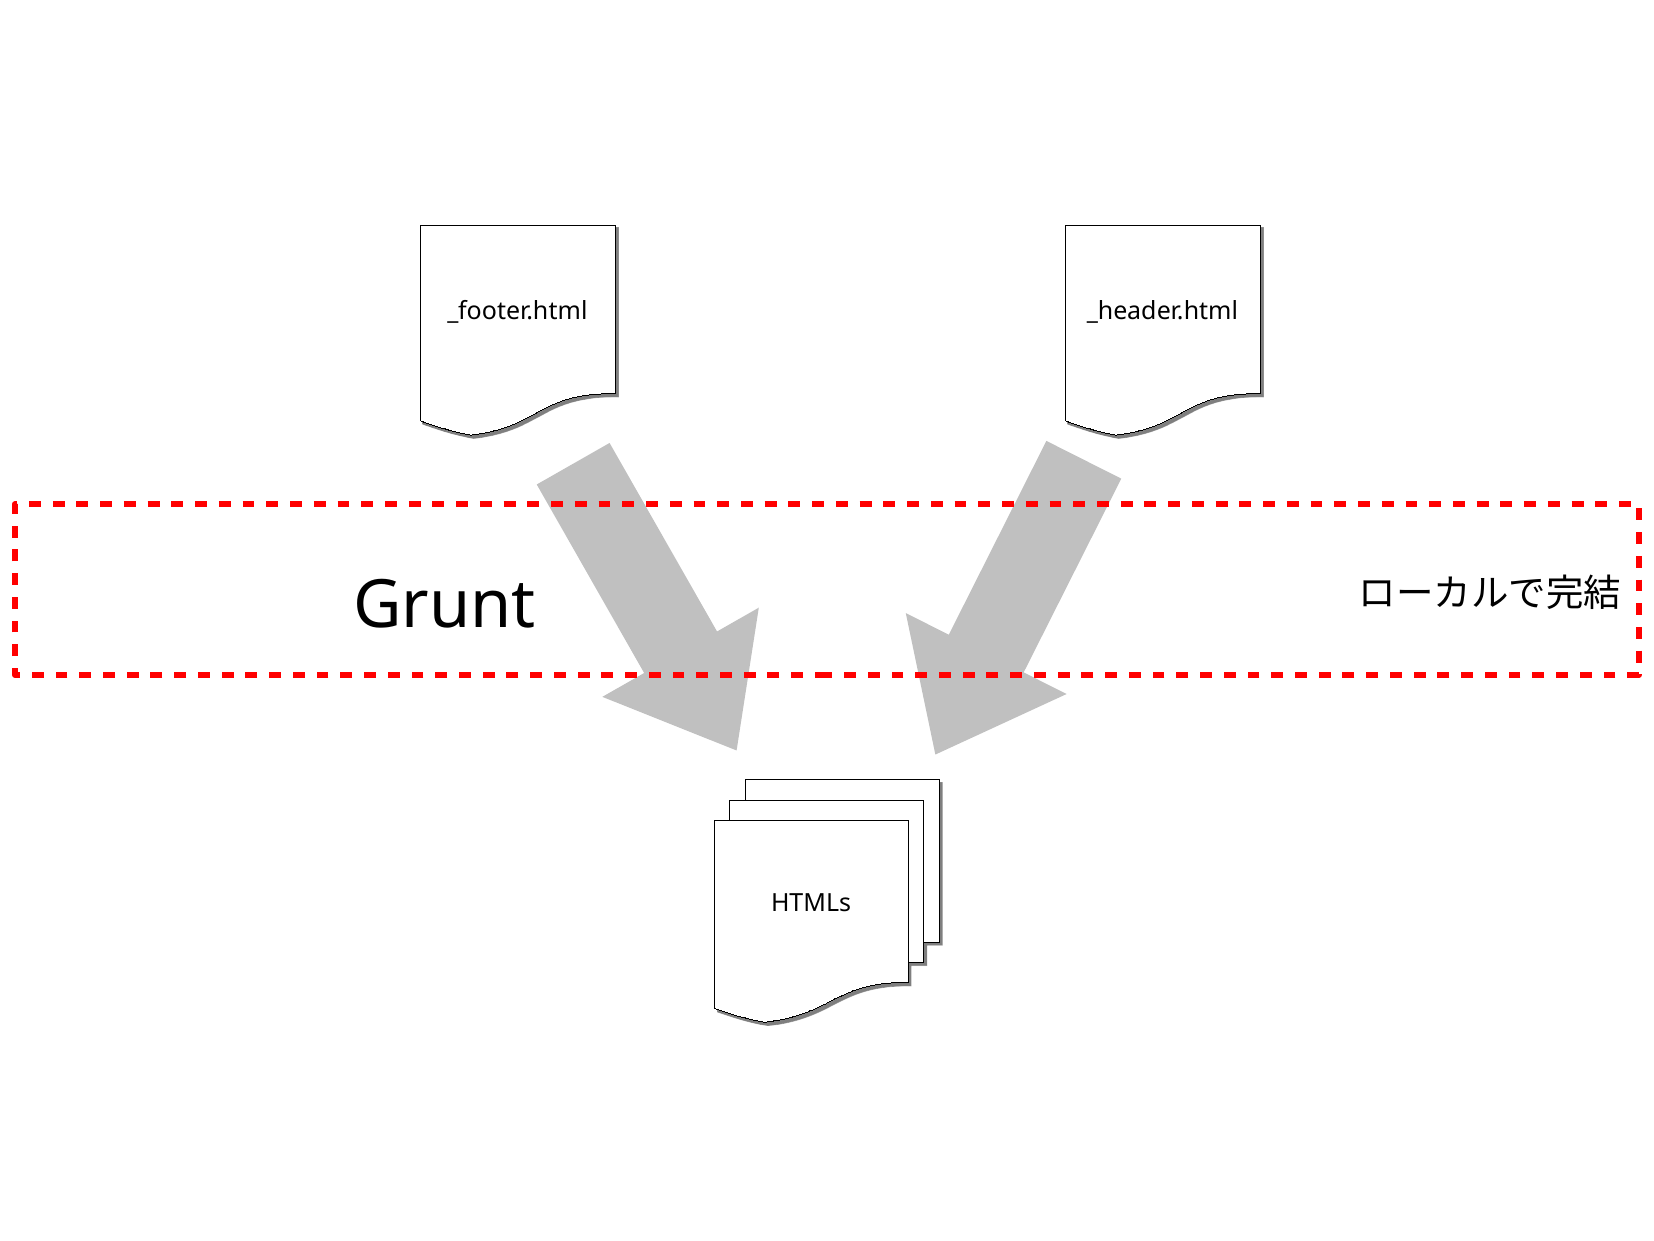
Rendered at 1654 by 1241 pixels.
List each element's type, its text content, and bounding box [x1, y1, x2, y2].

text_box _header.html [1065, 225, 1261, 436]
text_box [1014, 440, 1122, 504]
text_box [919, 676, 1067, 755]
text_box [602, 676, 748, 751]
text_box ローカルで完結 [15, 504, 1639, 676]
text_box HTMLs [714, 779, 940, 1023]
text_box [536, 442, 645, 504]
text_box Grunt [338, 548, 556, 631]
text_box _footer.html [420, 225, 616, 436]
